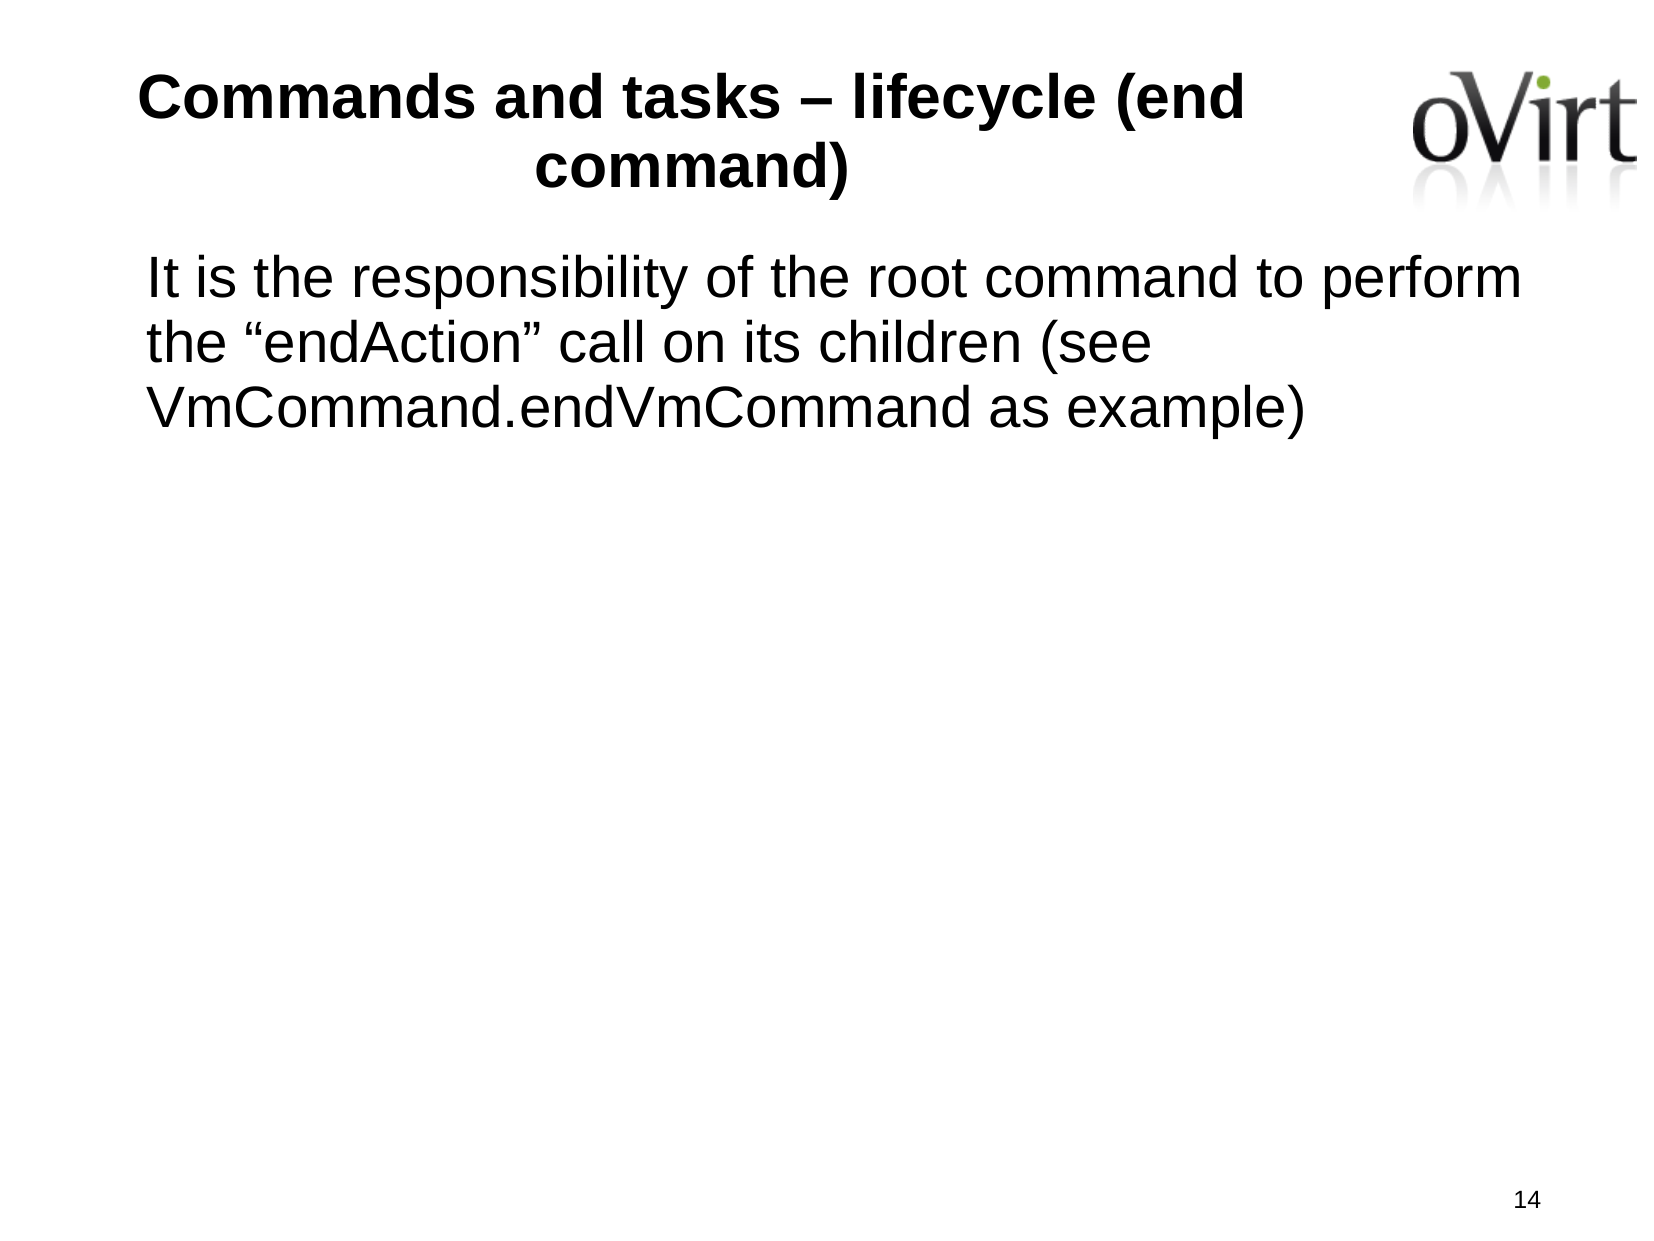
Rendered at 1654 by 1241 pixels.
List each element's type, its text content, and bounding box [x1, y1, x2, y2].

picture [1413, 63, 1637, 212]
title Commands and tasks – lifecycle (end command) [82, 37, 1303, 226]
list It is the responsibility of the root command to perform the “endAction” call on its children (see VmCommand.endVmCommand as example) [86, 244, 1576, 1039]
